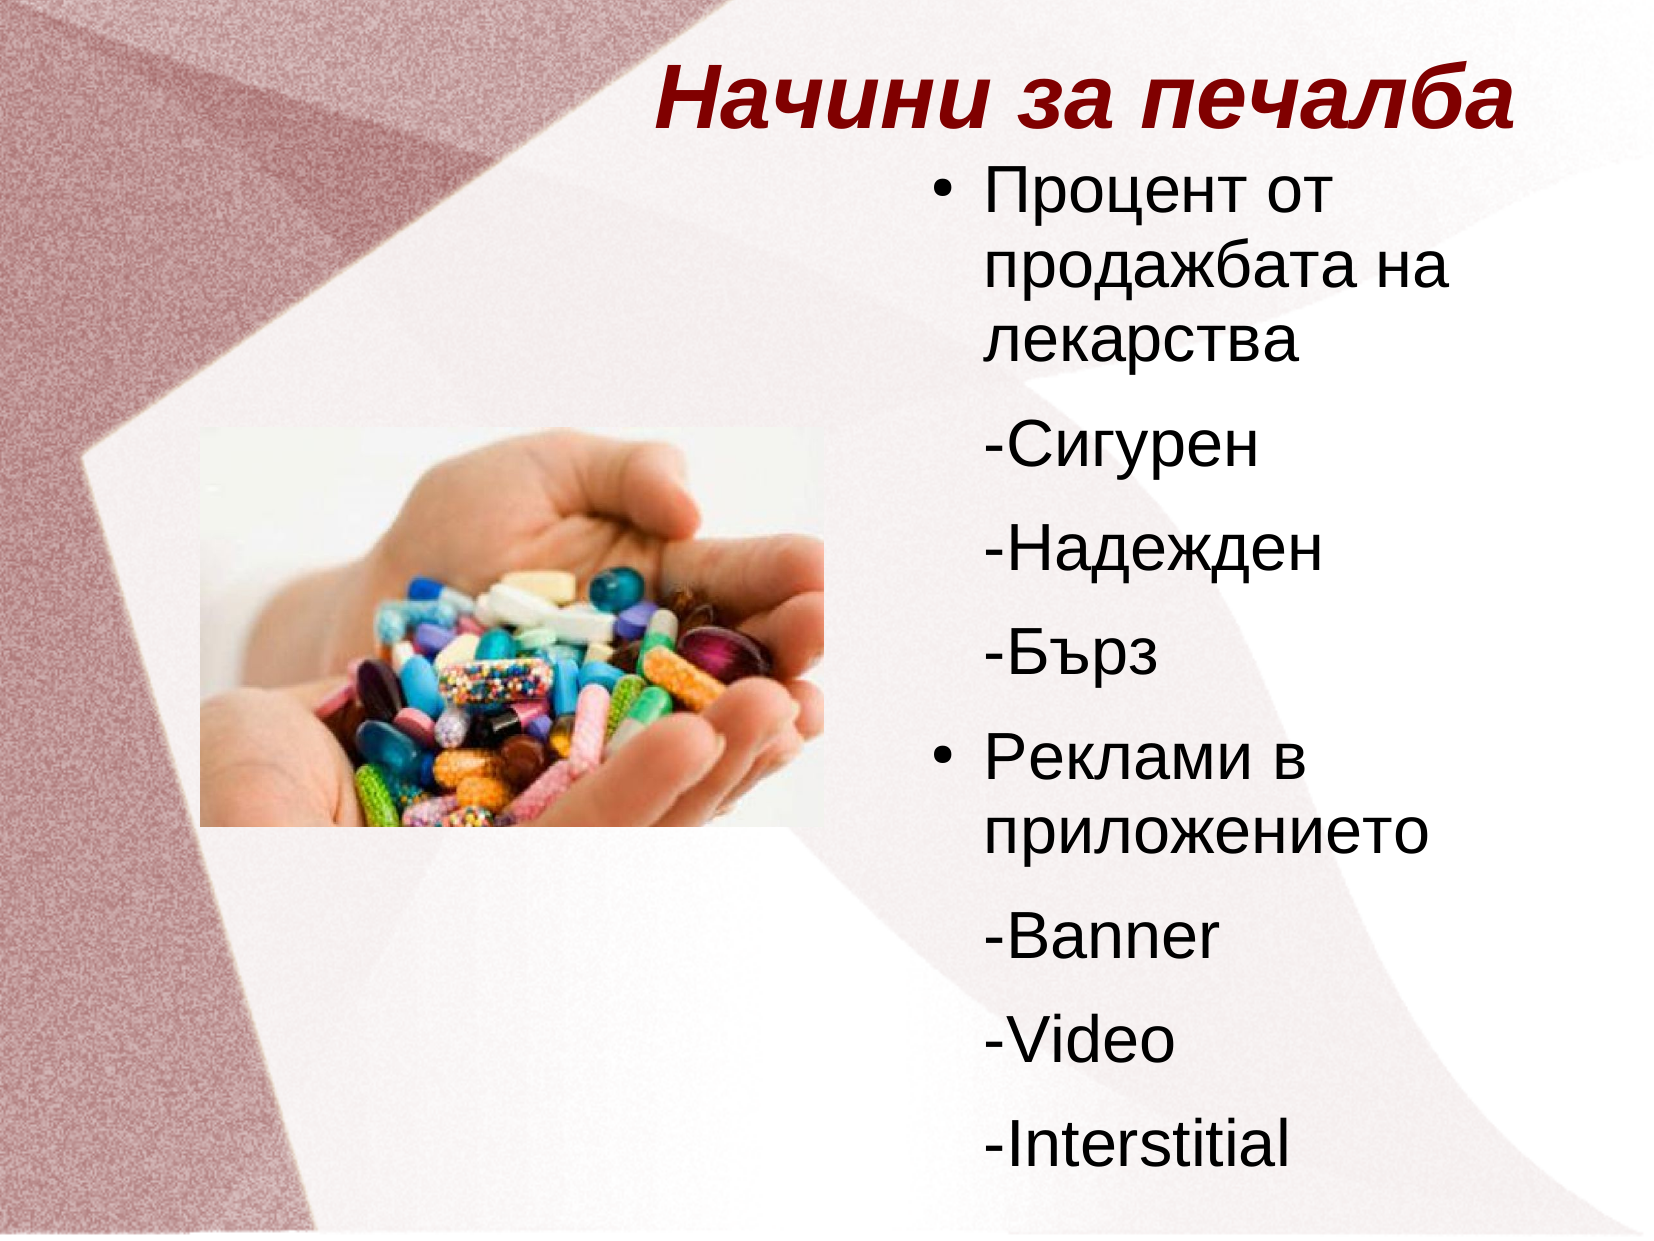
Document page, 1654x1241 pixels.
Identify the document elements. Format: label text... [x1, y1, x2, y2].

title Начини за печалба [507, 0, 1518, 201]
list Процент от продажбата на лекарства -Сигурен -Надежден -Бърз Реклами в приложението -Banner -Video -Interstitial [913, 151, 1536, 1182]
picture [0, 0, 1654, 1241]
